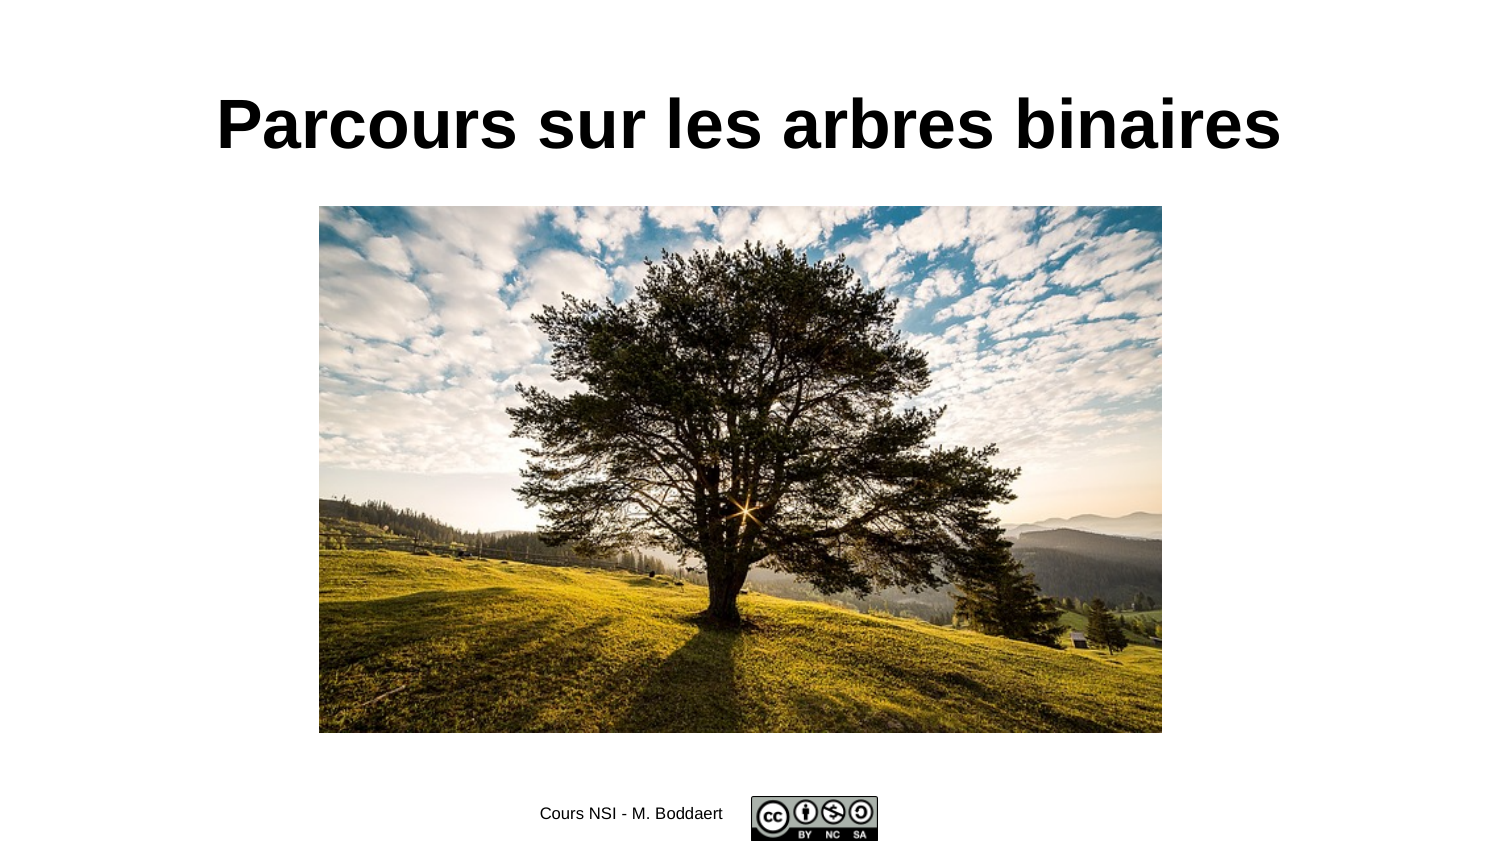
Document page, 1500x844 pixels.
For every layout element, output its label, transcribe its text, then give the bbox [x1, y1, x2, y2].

title Parcours sur les arbres binaires [51, 63, 1449, 178]
picture [751, 796, 878, 841]
picture [319, 206, 1162, 733]
